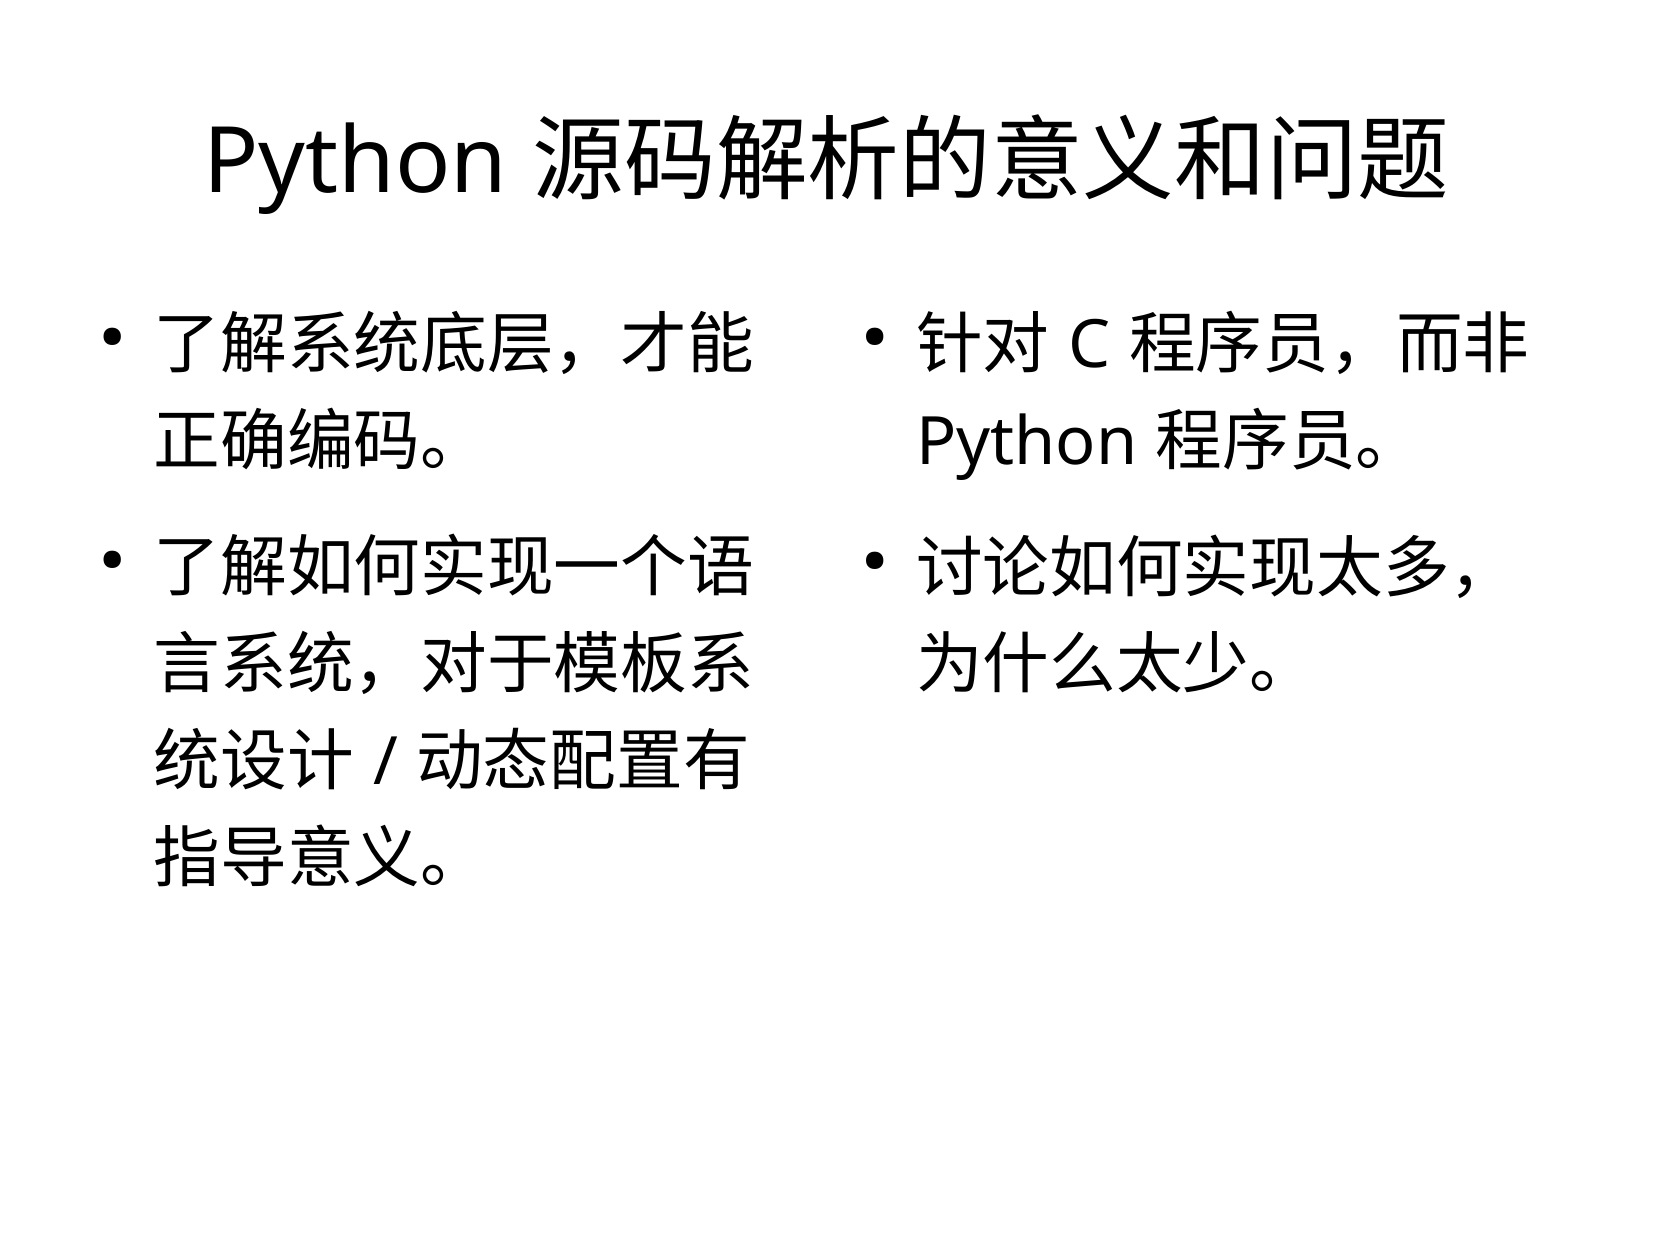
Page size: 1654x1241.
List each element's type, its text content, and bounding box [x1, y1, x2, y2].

title Python源码解析的意义和问题 [82, 49, 1571, 257]
list 了解系统底层，才能正确编码。 了解如何实现一个语言系统，对于模板系统设计/动态配置有指导意义。 [82, 290, 809, 1109]
list 针对C程序员，而非Python程序员。 讨论如何实现太多，为什么太少。 [845, 290, 1572, 1109]
